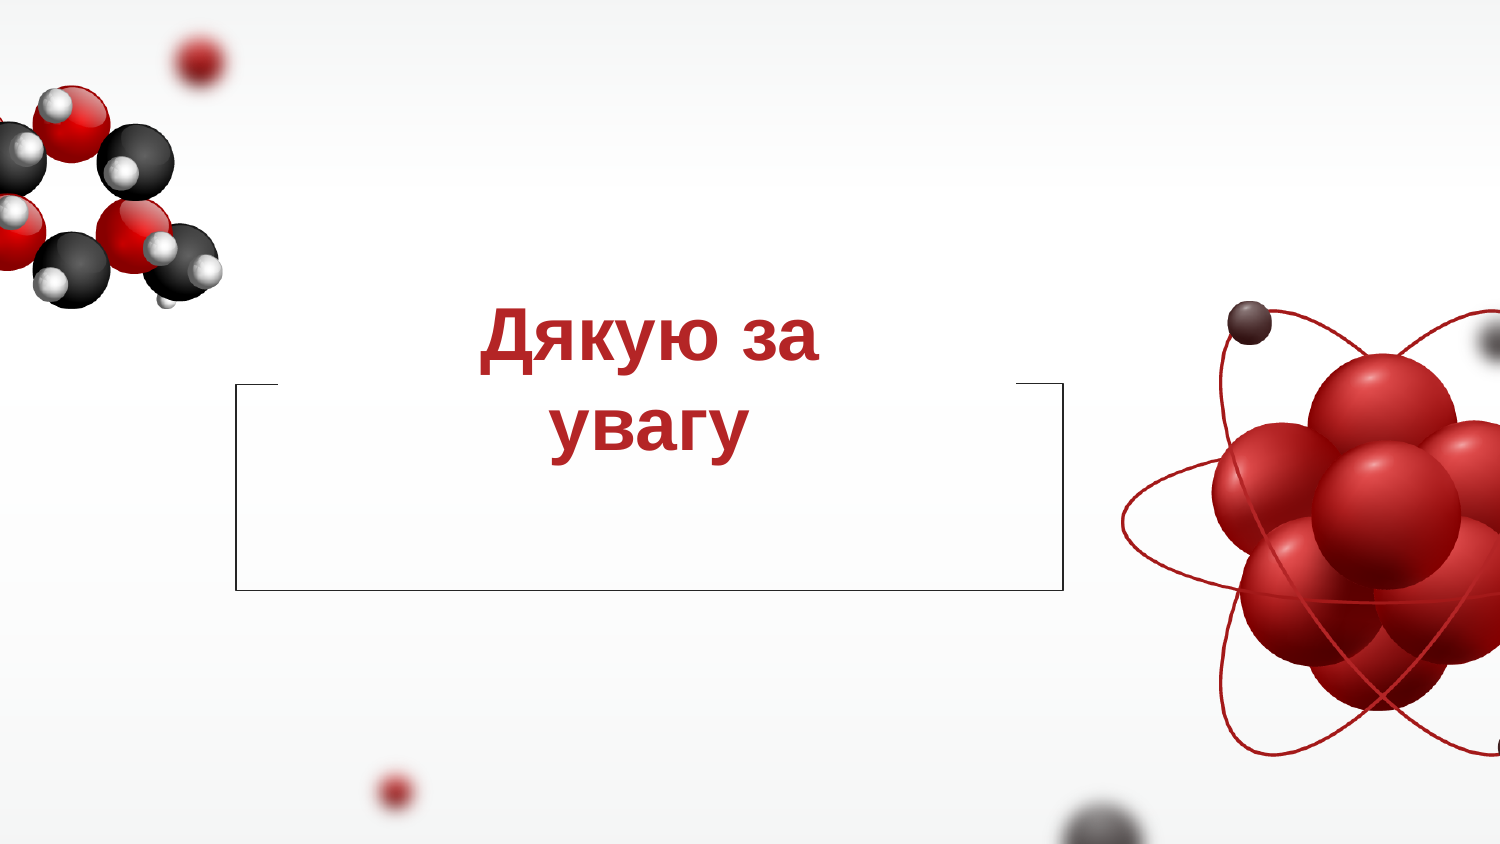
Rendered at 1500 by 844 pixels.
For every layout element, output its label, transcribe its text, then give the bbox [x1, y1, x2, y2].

picture [0, 0, 1500, 844]
title Дякую за увагу [354, 236, 945, 516]
